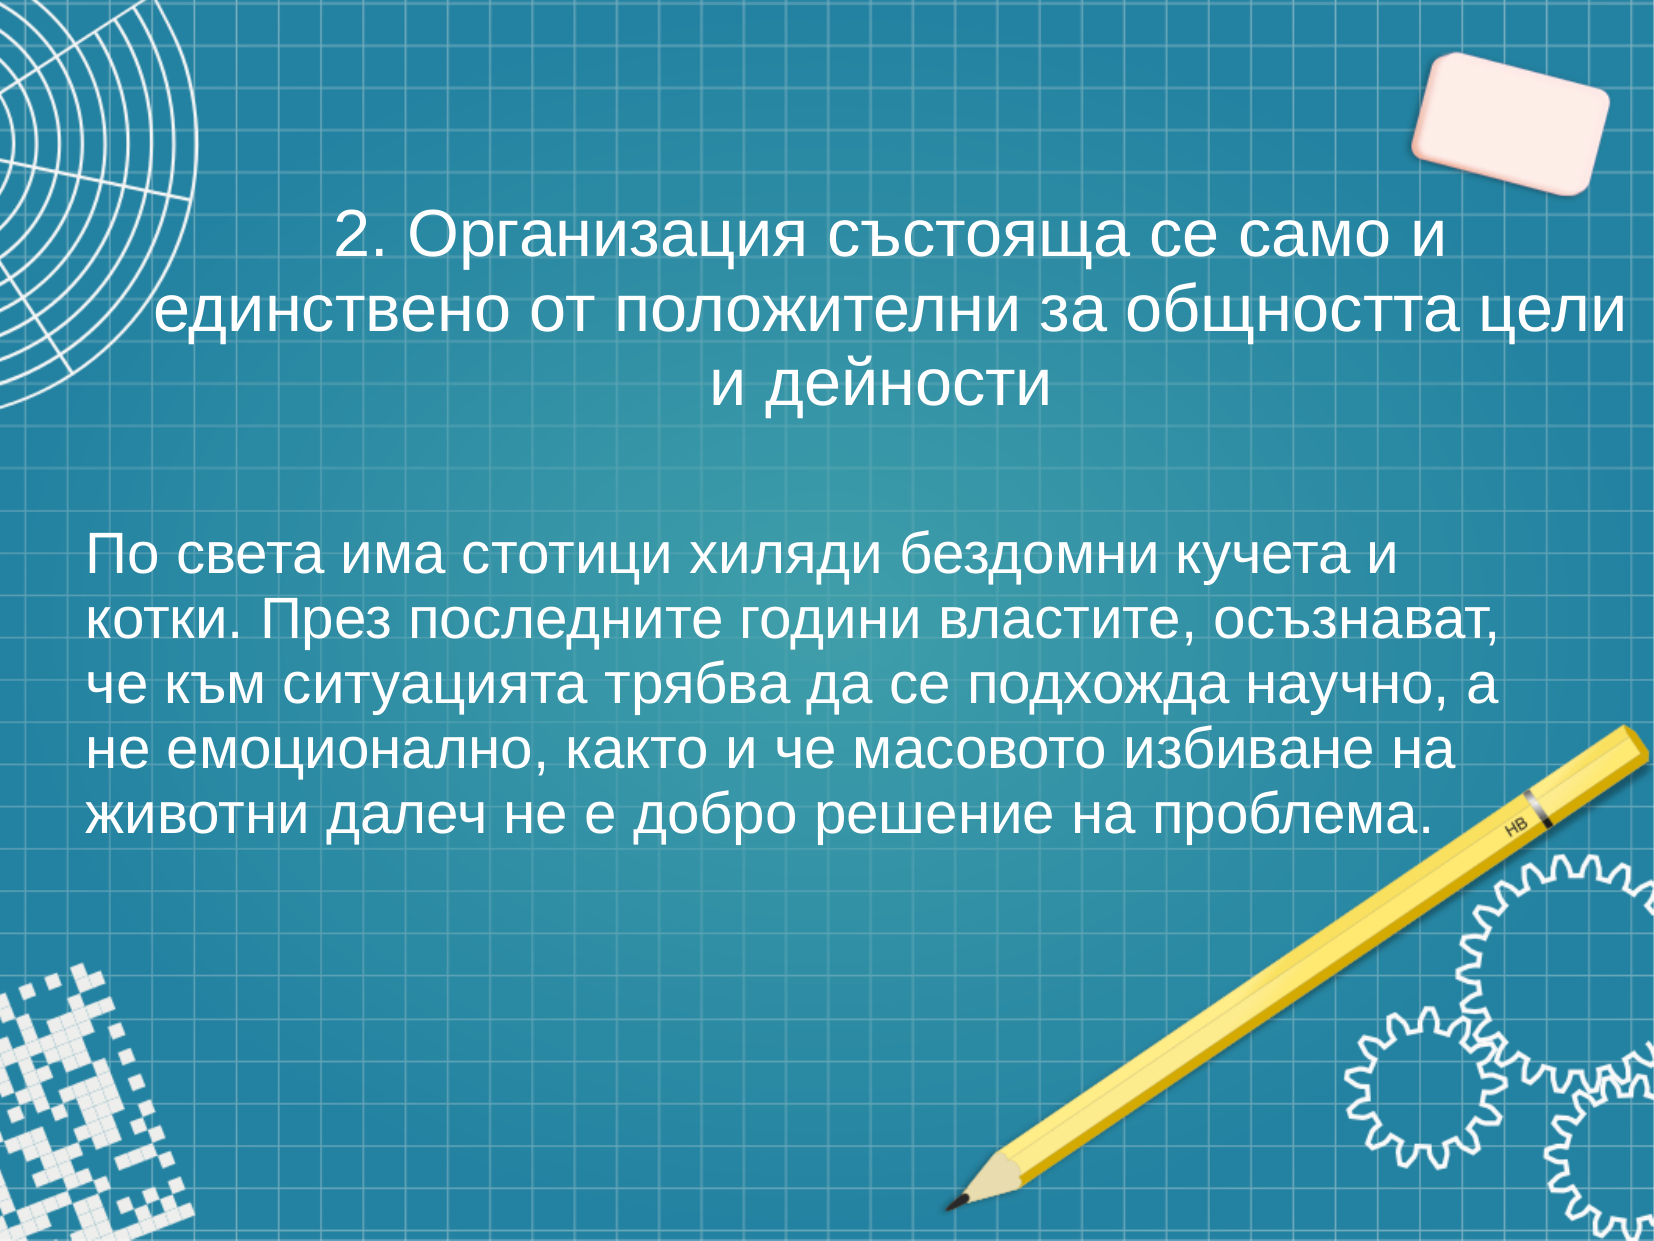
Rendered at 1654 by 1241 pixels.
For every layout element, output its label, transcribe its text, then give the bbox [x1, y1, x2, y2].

title 2. Организация състояща се само и единствено от положителни за общността цели и дейности [146, 195, 1636, 421]
picture [0, 0, 1654, 1241]
list По света има стотици хиляди бездомни кучета и котки. През последните години властите, осъзнават, че към ситуацията трябва да се подхожда научно, а не емоционално, както и че масовото избиване на животни далеч не е добро решение на проблема. [15, 520, 1504, 1241]
